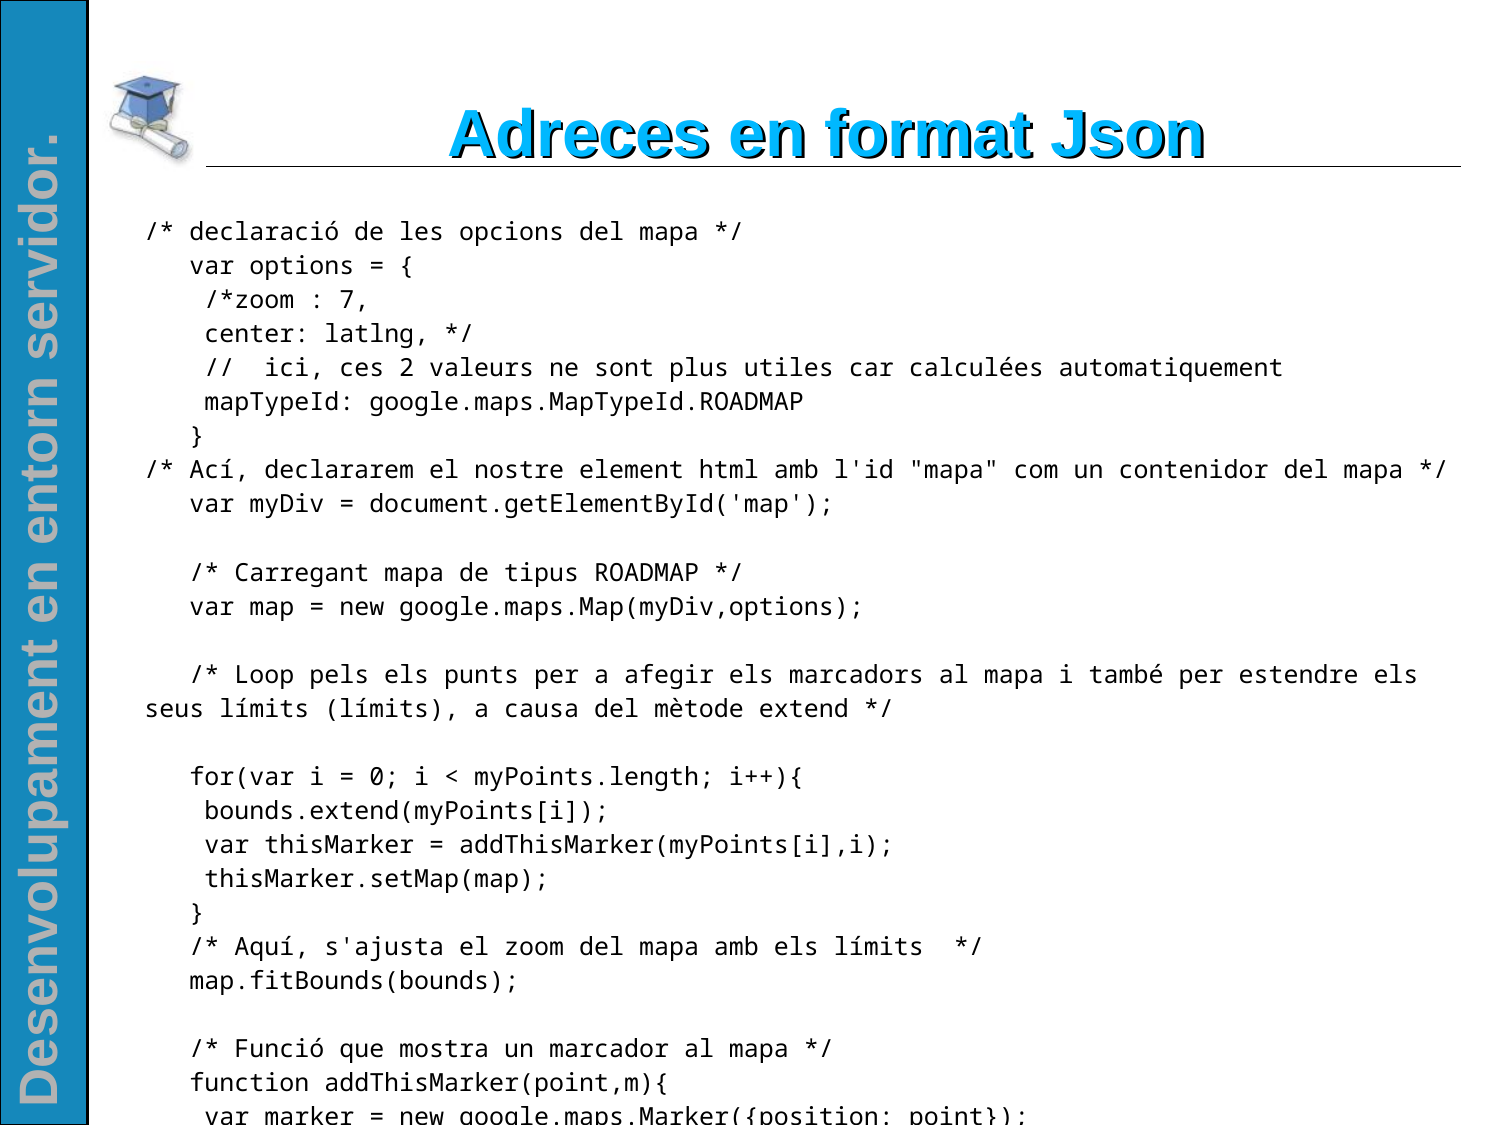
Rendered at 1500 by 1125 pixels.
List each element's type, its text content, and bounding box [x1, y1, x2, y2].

text_box /* declaració de les opcions del mapa */ var options = { /*zoom : 7, center: latlng, */ // ici, ces 2 valeurs ne sont plus utiles car calculées automatiquement mapTypeId: google.maps.MapTypeId.ROADMAP } /* Ací, declararem el nostre element html amb l'id "mapa" com un contenidor del mapa */ var myDiv = document.getElementById('map'); /* Carregant mapa de tipus ROADMAP */ var map = new google.maps.Map(myDiv,options); /* Loop pels els punts per a afegir els marcadors al mapa i també per estendre els seus límits (límits), a causa del mètode extend */ for(var i = 0; i < myPoints.length; i++){ bounds.extend(myPoints[i]); var thisMarker = addThisMarker(myPoints[i],i); thisMarker.setMap(map); } /* Aquí, s'ajusta el zoom del mapa amb els límits */ map.fitBounds(bounds); /* Funció que mostra un marcador al mapa */ function addThisMarker(point,m){ var marker = new google.maps.Marker({position: point}); return marker; } [129, 206, 1477, 1092]
picture [93, 61, 206, 174]
title Adreces en format Json [206, 88, 1447, 178]
